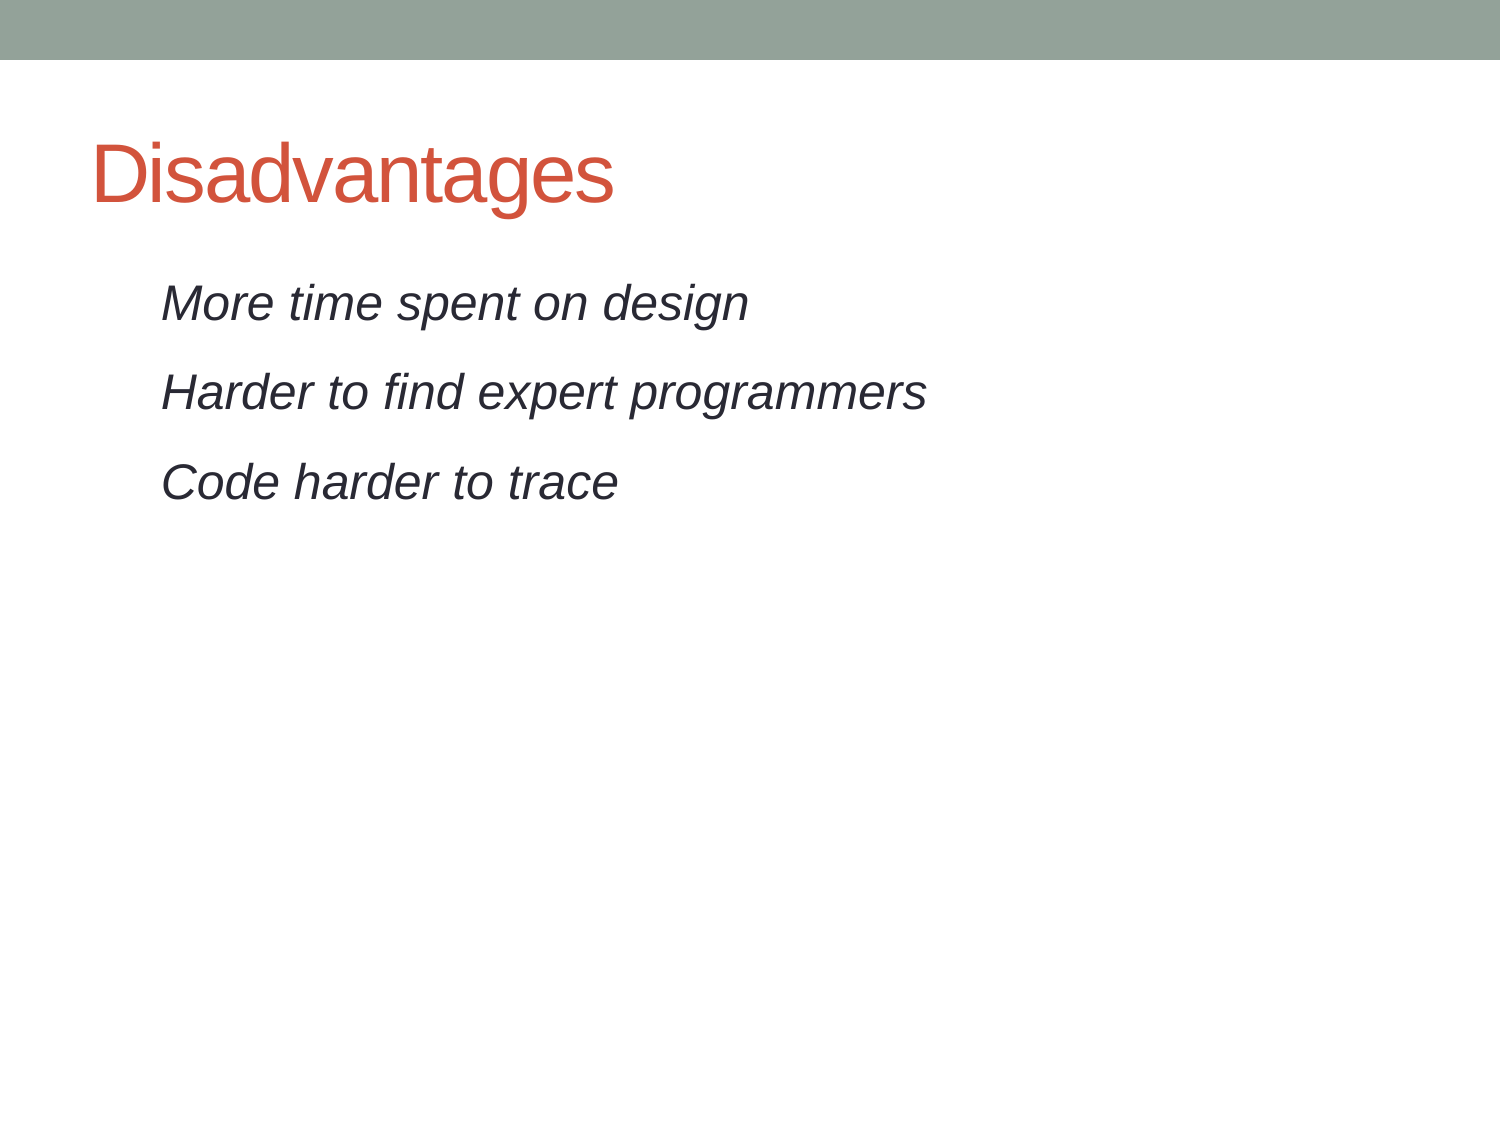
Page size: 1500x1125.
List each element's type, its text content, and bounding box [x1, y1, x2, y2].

list More time spent on design Harder to find expert programmers Code harder to trace [75, 262, 1425, 1063]
title Disadvantages [75, 87, 1425, 250]
